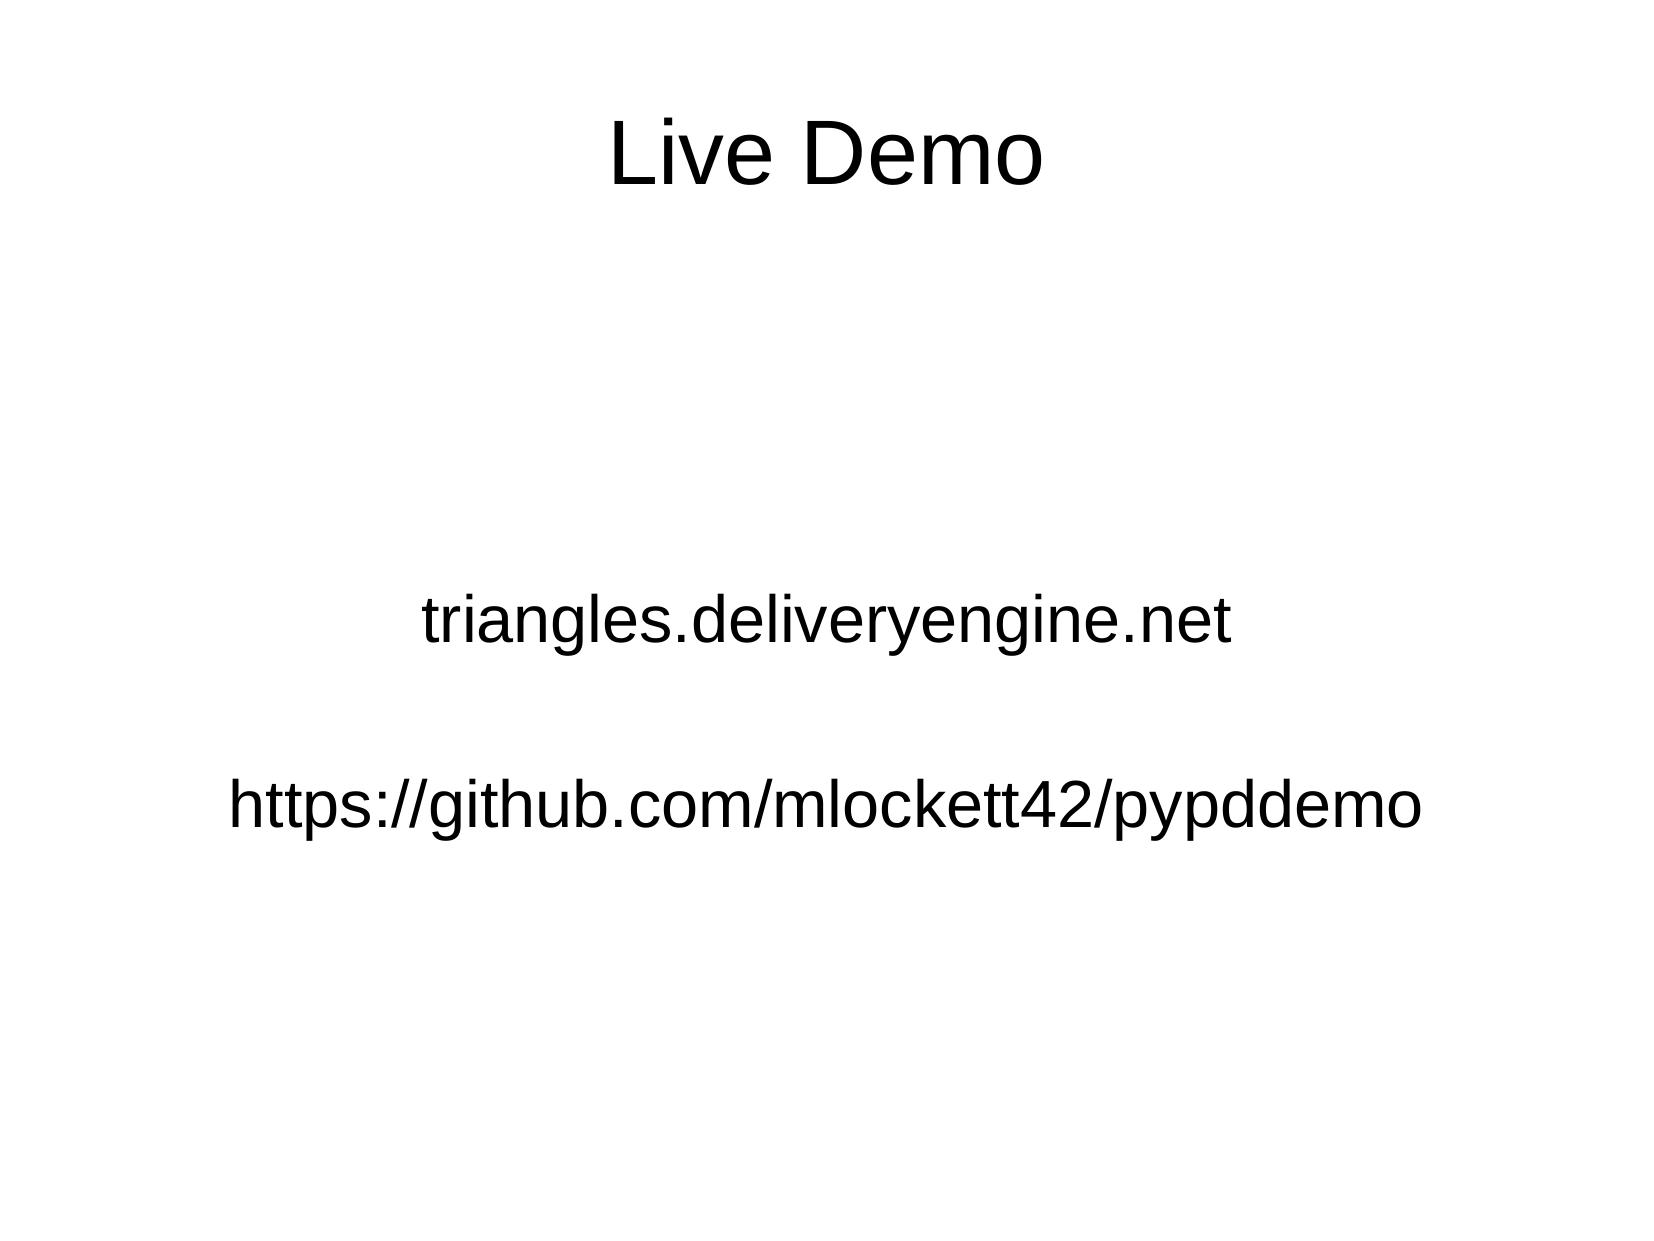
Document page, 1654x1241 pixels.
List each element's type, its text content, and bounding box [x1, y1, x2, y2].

title Live Demo [82, 49, 1571, 243]
subtitle triangles.deliveryengine.net https://github.com/mlockett42/pypddemo [82, 243, 1571, 1182]
